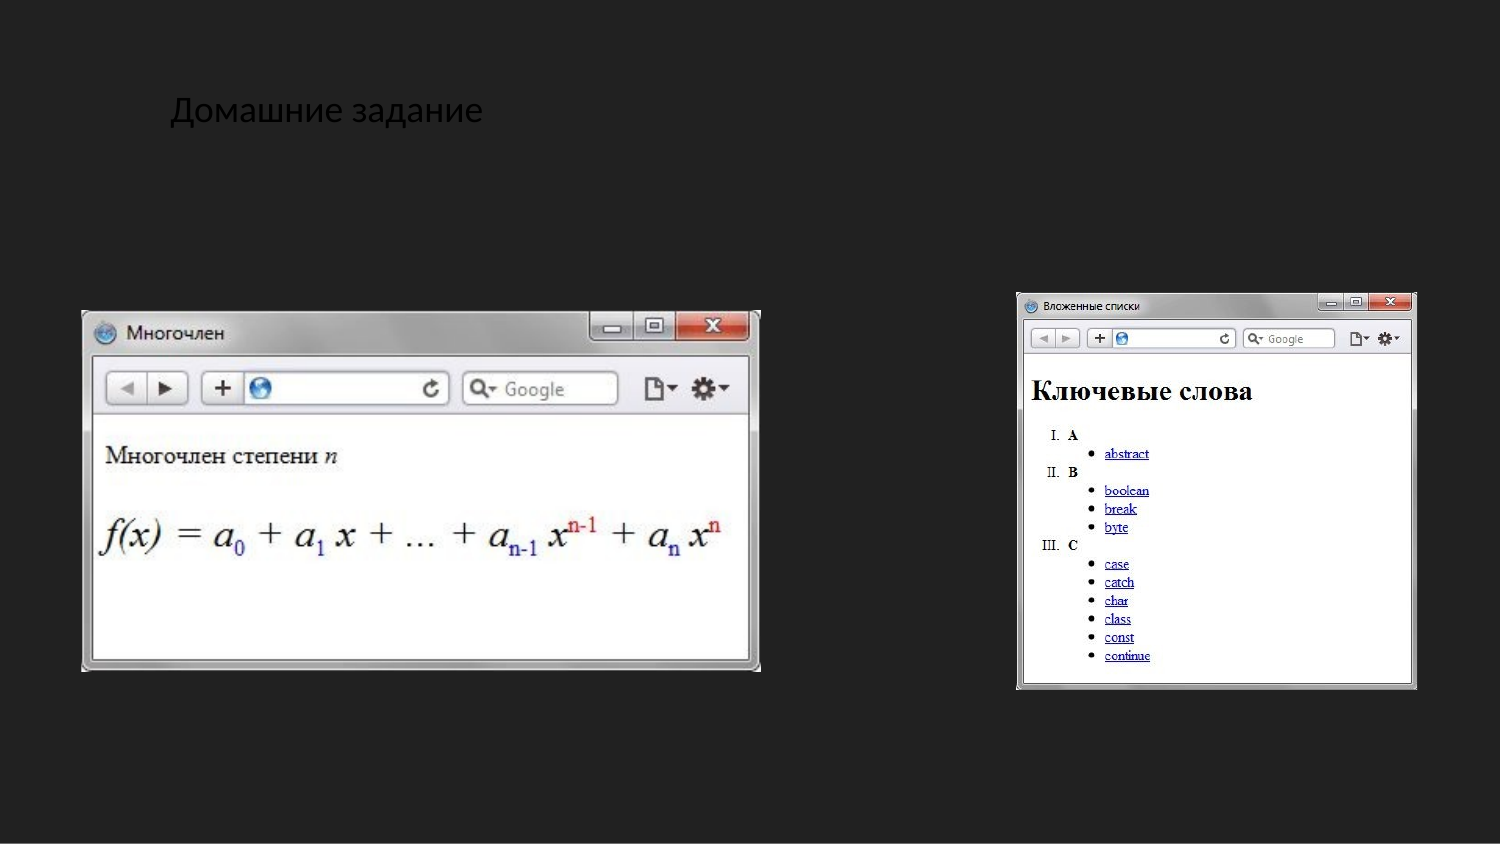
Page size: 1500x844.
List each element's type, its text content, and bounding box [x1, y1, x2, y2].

text_box [81, 310, 761, 672]
title Домашние задание [63, 82, 590, 226]
text_box [1016, 292, 1418, 691]
